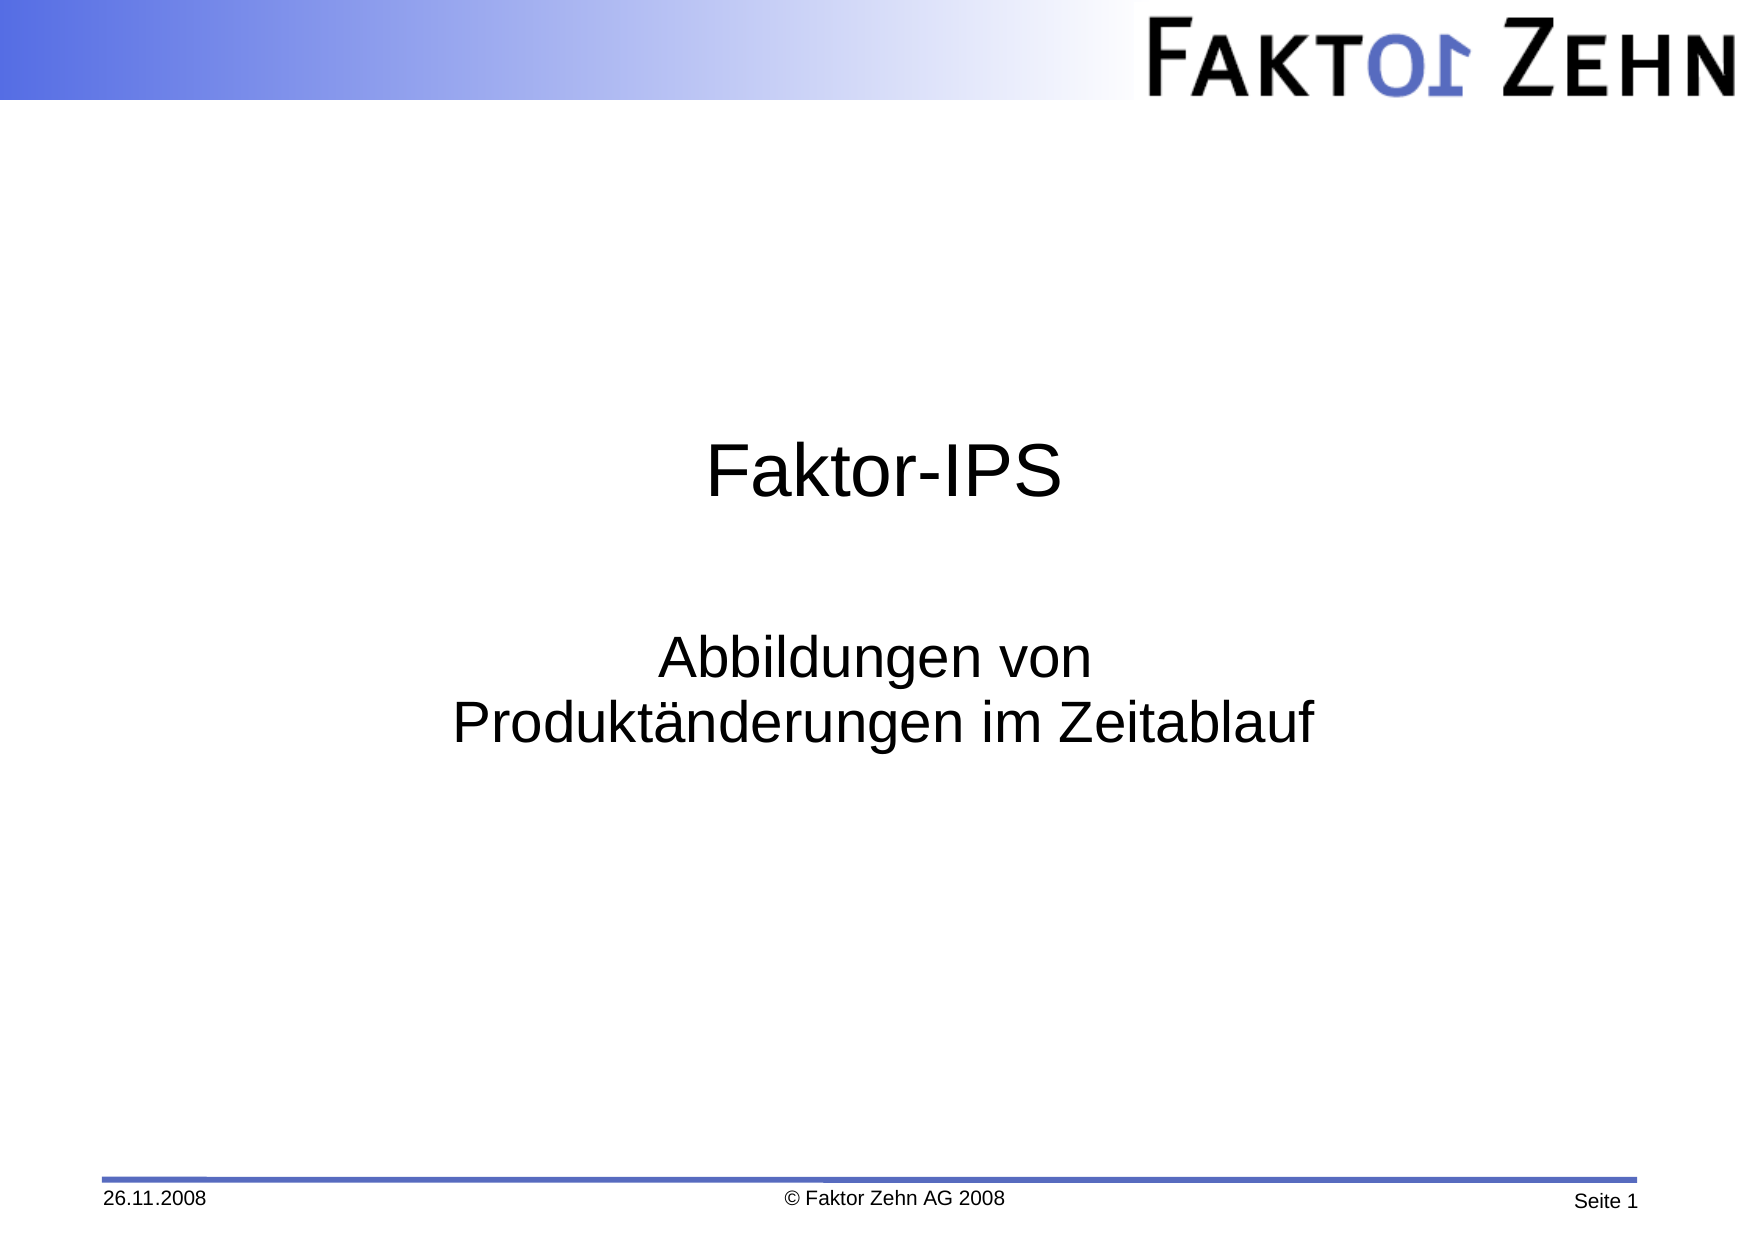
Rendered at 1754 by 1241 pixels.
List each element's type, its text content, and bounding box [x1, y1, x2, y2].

subtitle Faktor-IPS Abbildungen von Produktänderungen im Zeitablauf [168, 238, 1565, 945]
picture [1133, 2, 1749, 105]
